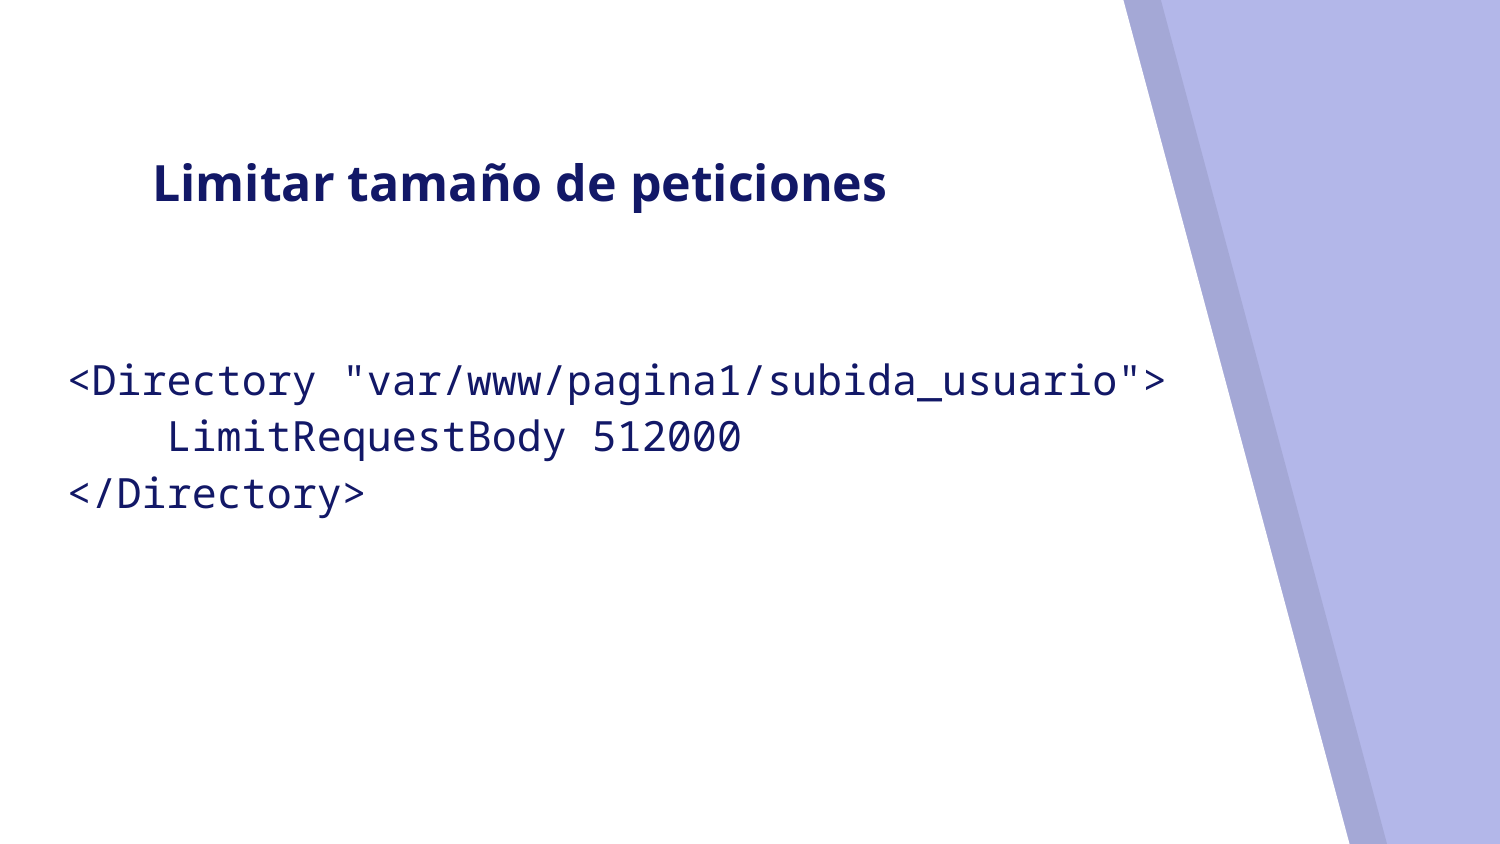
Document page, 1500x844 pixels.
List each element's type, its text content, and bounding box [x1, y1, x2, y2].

title Limitar tamaño de peticiones [137, 146, 1011, 227]
text_box <Directory "var/www/pagina1/subida_usuario"> LimitRequestBody 512000 </Directory> [31, 236, 1335, 844]
